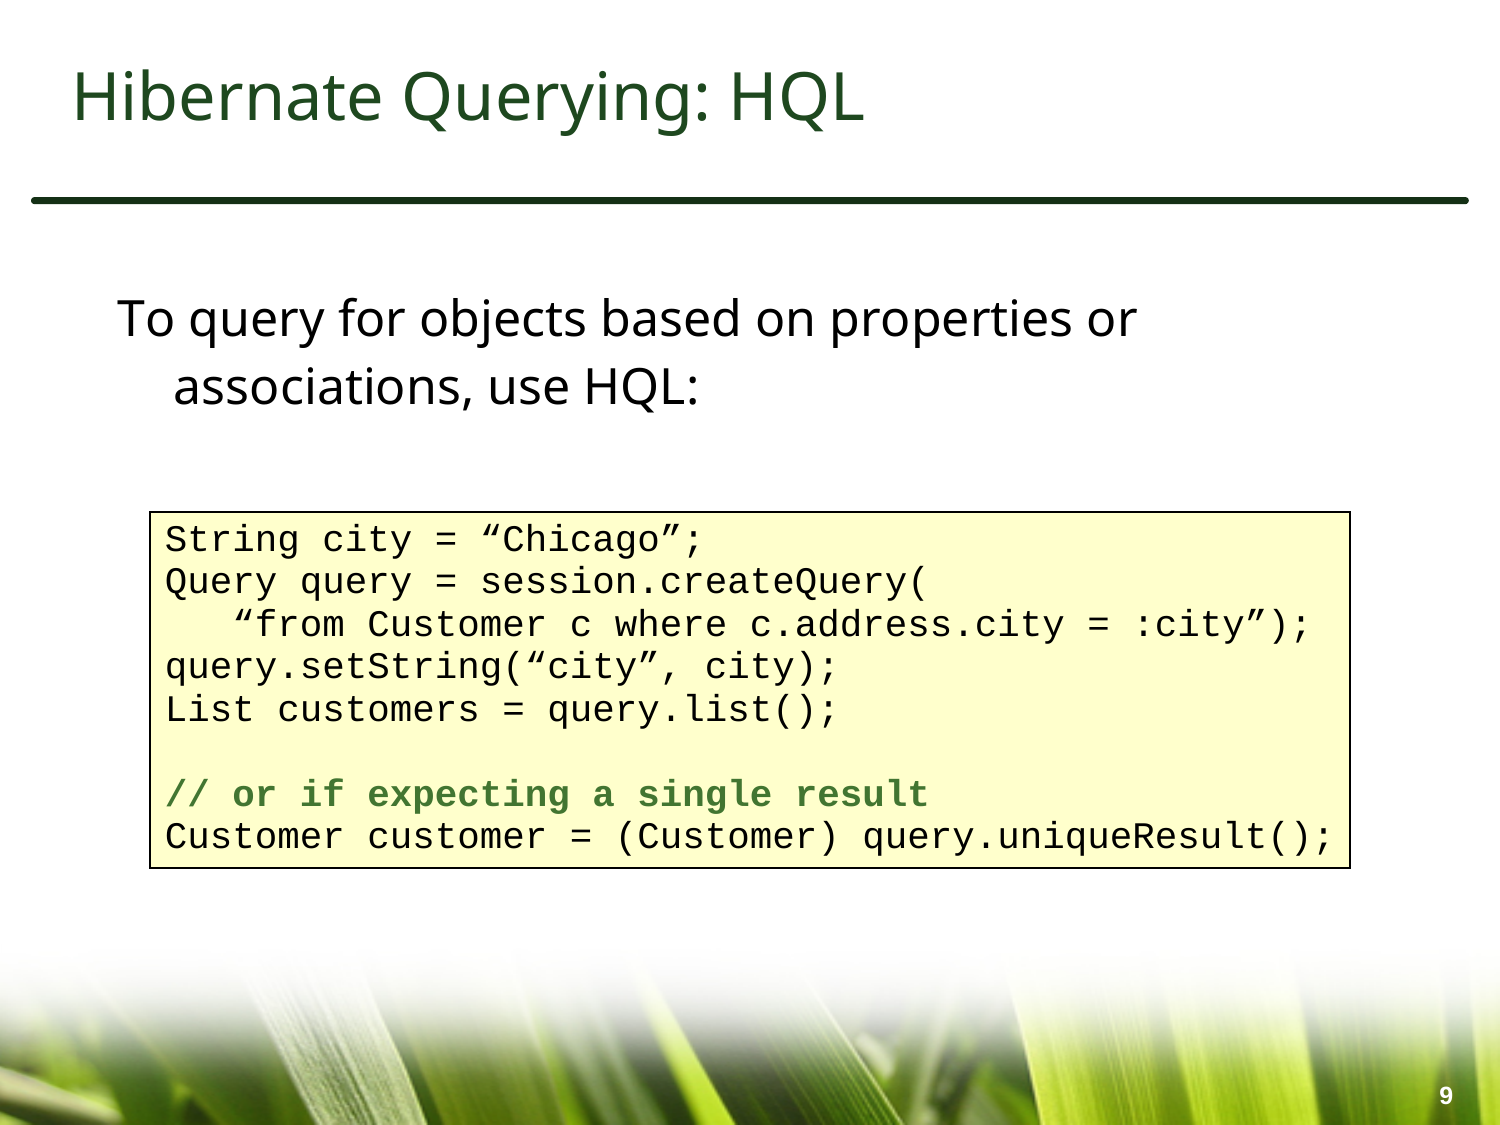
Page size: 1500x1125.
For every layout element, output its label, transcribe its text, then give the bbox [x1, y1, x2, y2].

title Hibernate Querying: HQL [56, 13, 1089, 176]
list To query for objects based on properties or associations, use HQL: [103, 275, 1394, 938]
picture [0, 944, 1500, 1125]
text_box String city = “Chicago”; Query query = session.createQuery( “from Customer c where c.address.city = :city”); query.setString(“city”, city); List customers = query.list(); // or if expecting a single result Customer customer = (Customer) query.uniqueResult(); [150, 512, 1351, 869]
